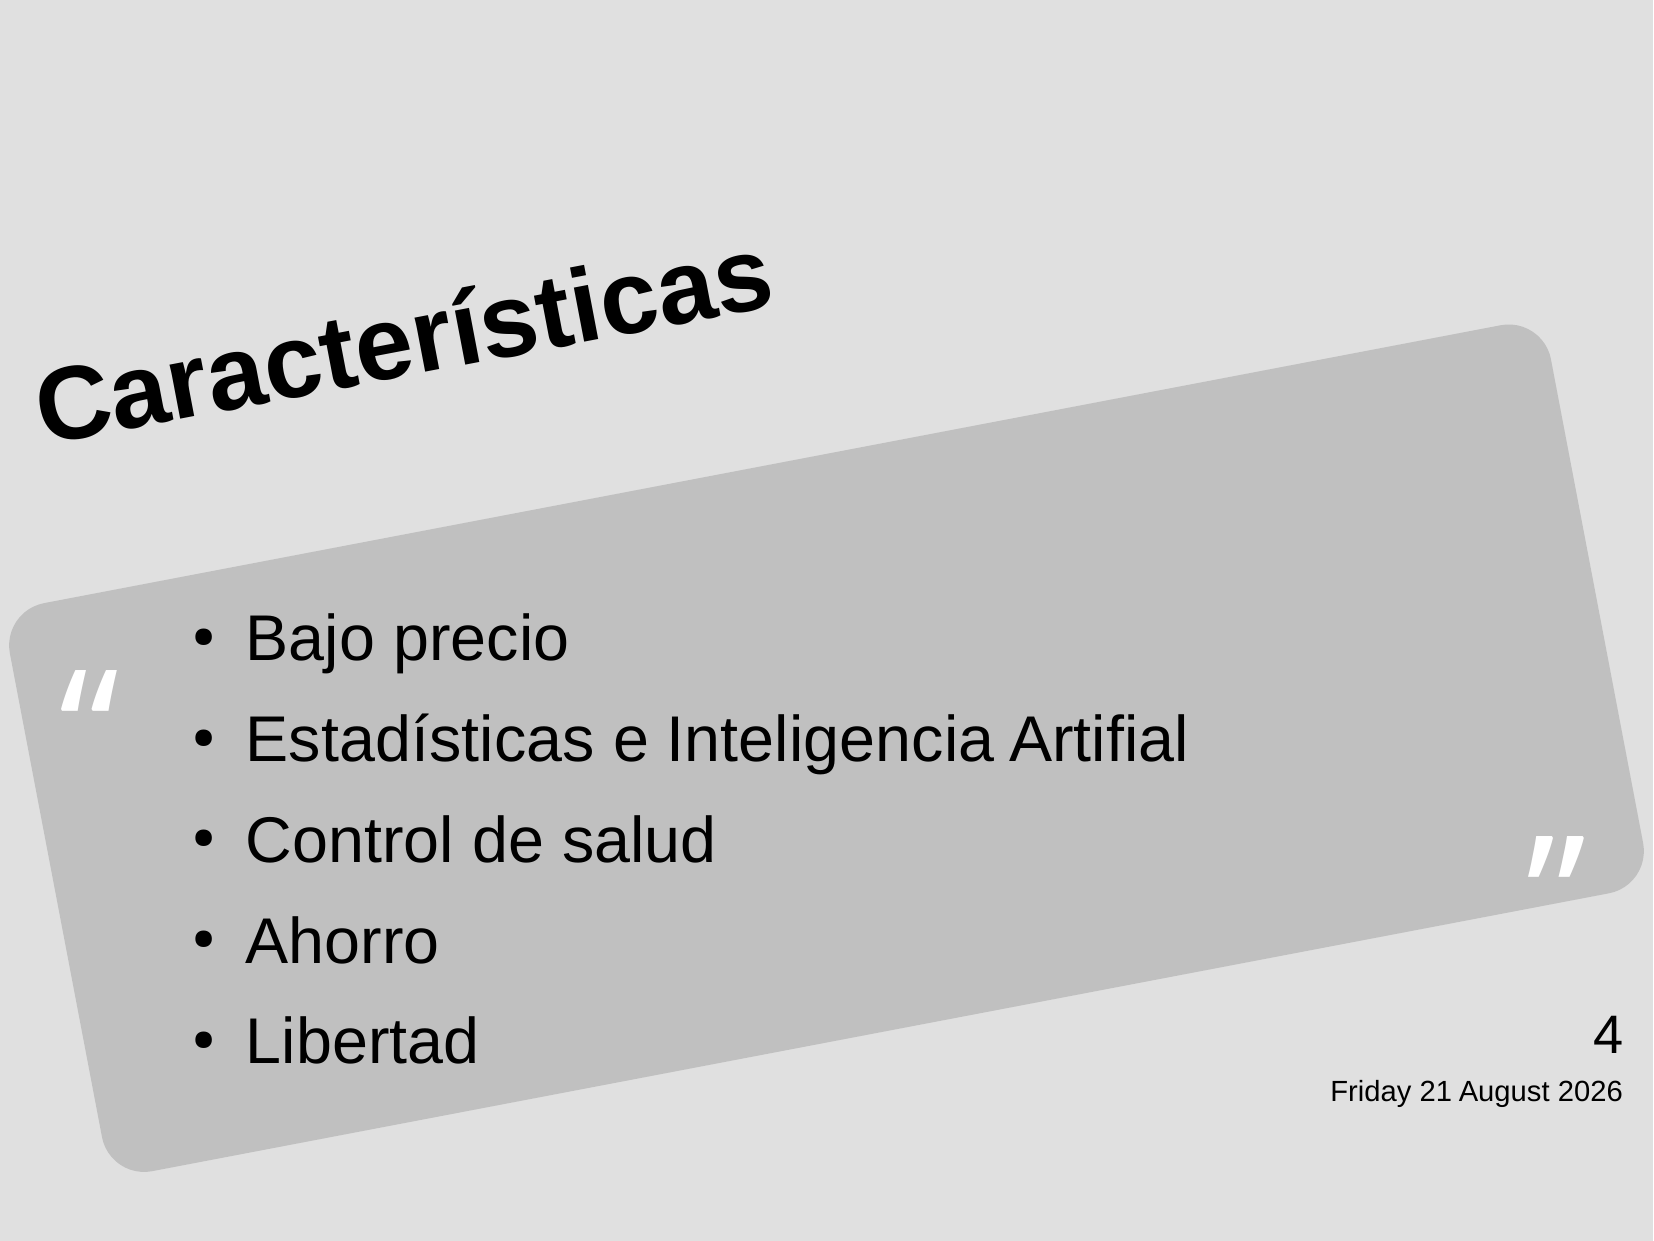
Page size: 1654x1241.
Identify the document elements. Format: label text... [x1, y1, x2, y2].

title Características [16, 29, 1518, 512]
list Bajo precio Estadísticas e Inteligencia Artifial Control de salud Ahorro Libertad [177, 602, 1217, 1087]
